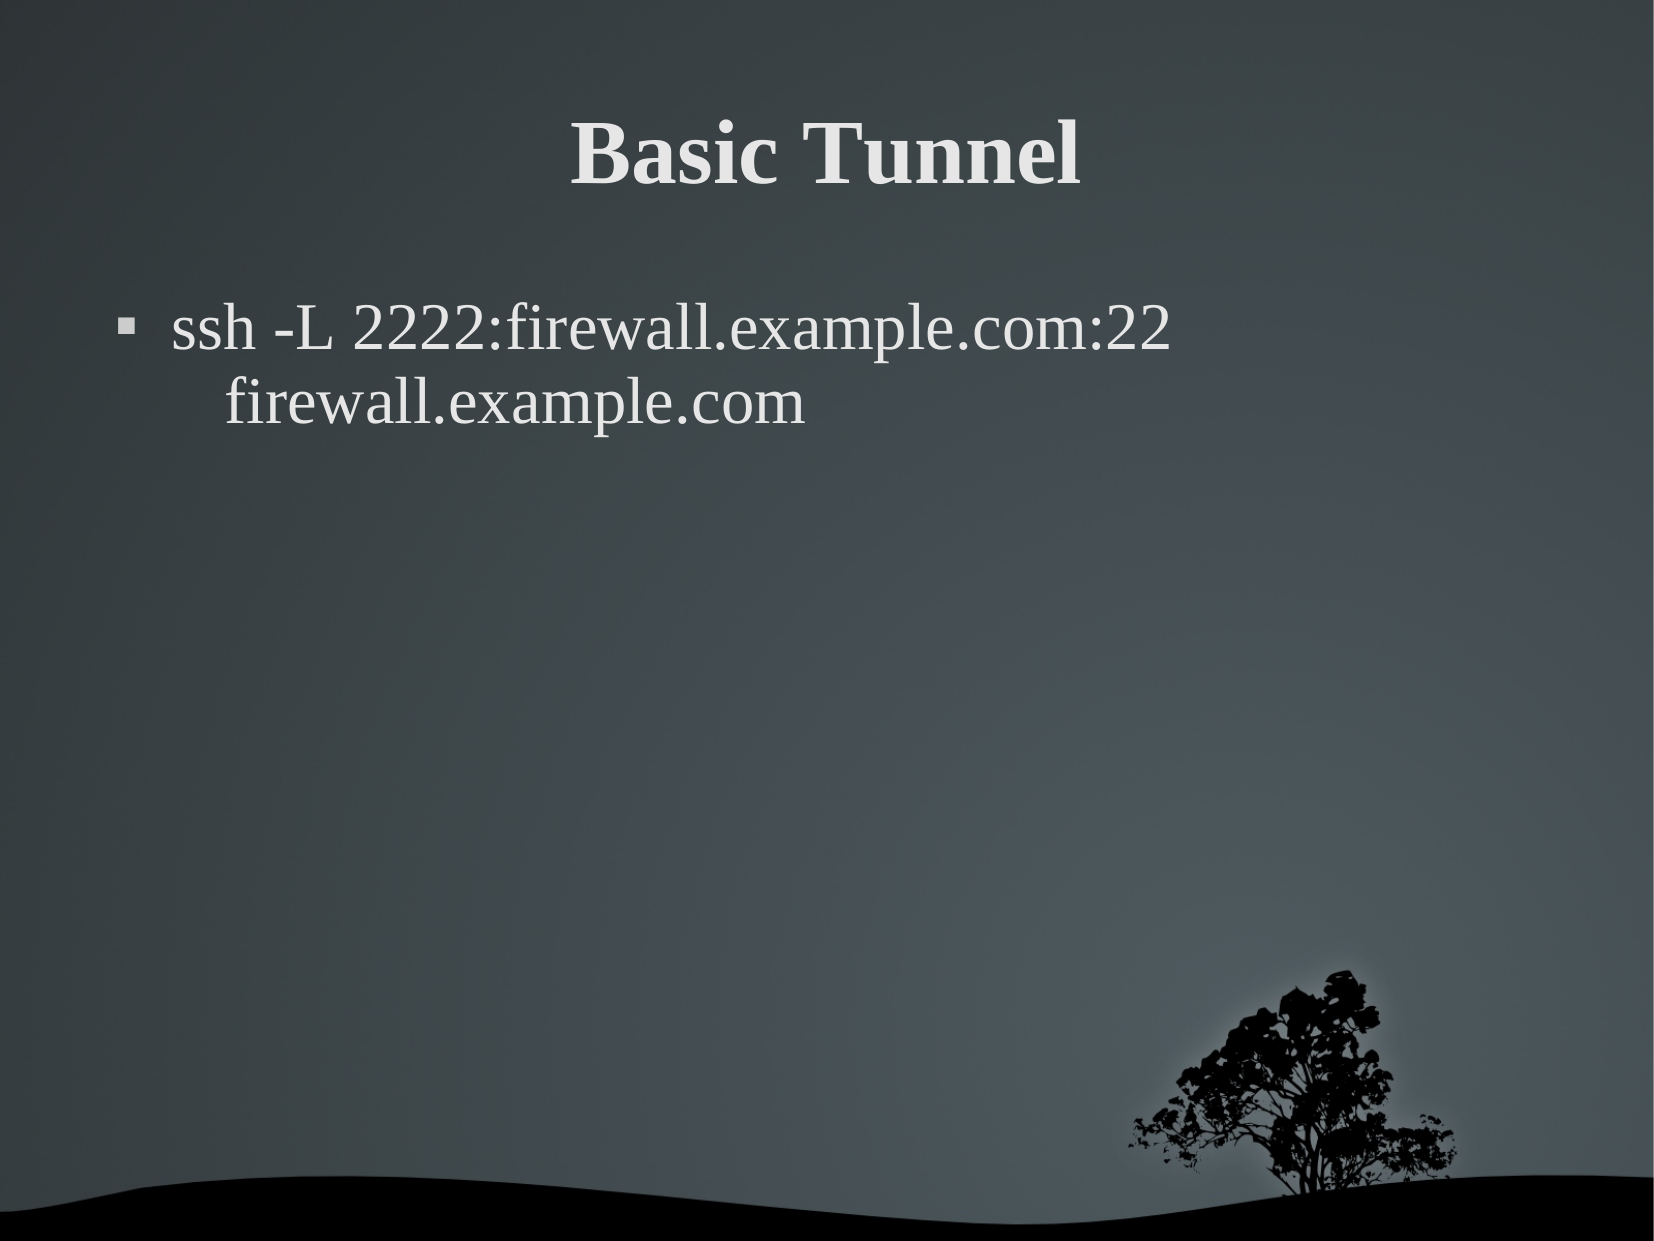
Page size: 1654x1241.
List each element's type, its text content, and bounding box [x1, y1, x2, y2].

picture [0, 0, 1654, 1241]
title Basic Tunnel [82, 56, 1571, 250]
list ssh -L 2222:firewall.example.com:22 firewall.example.com [82, 290, 1571, 1094]
